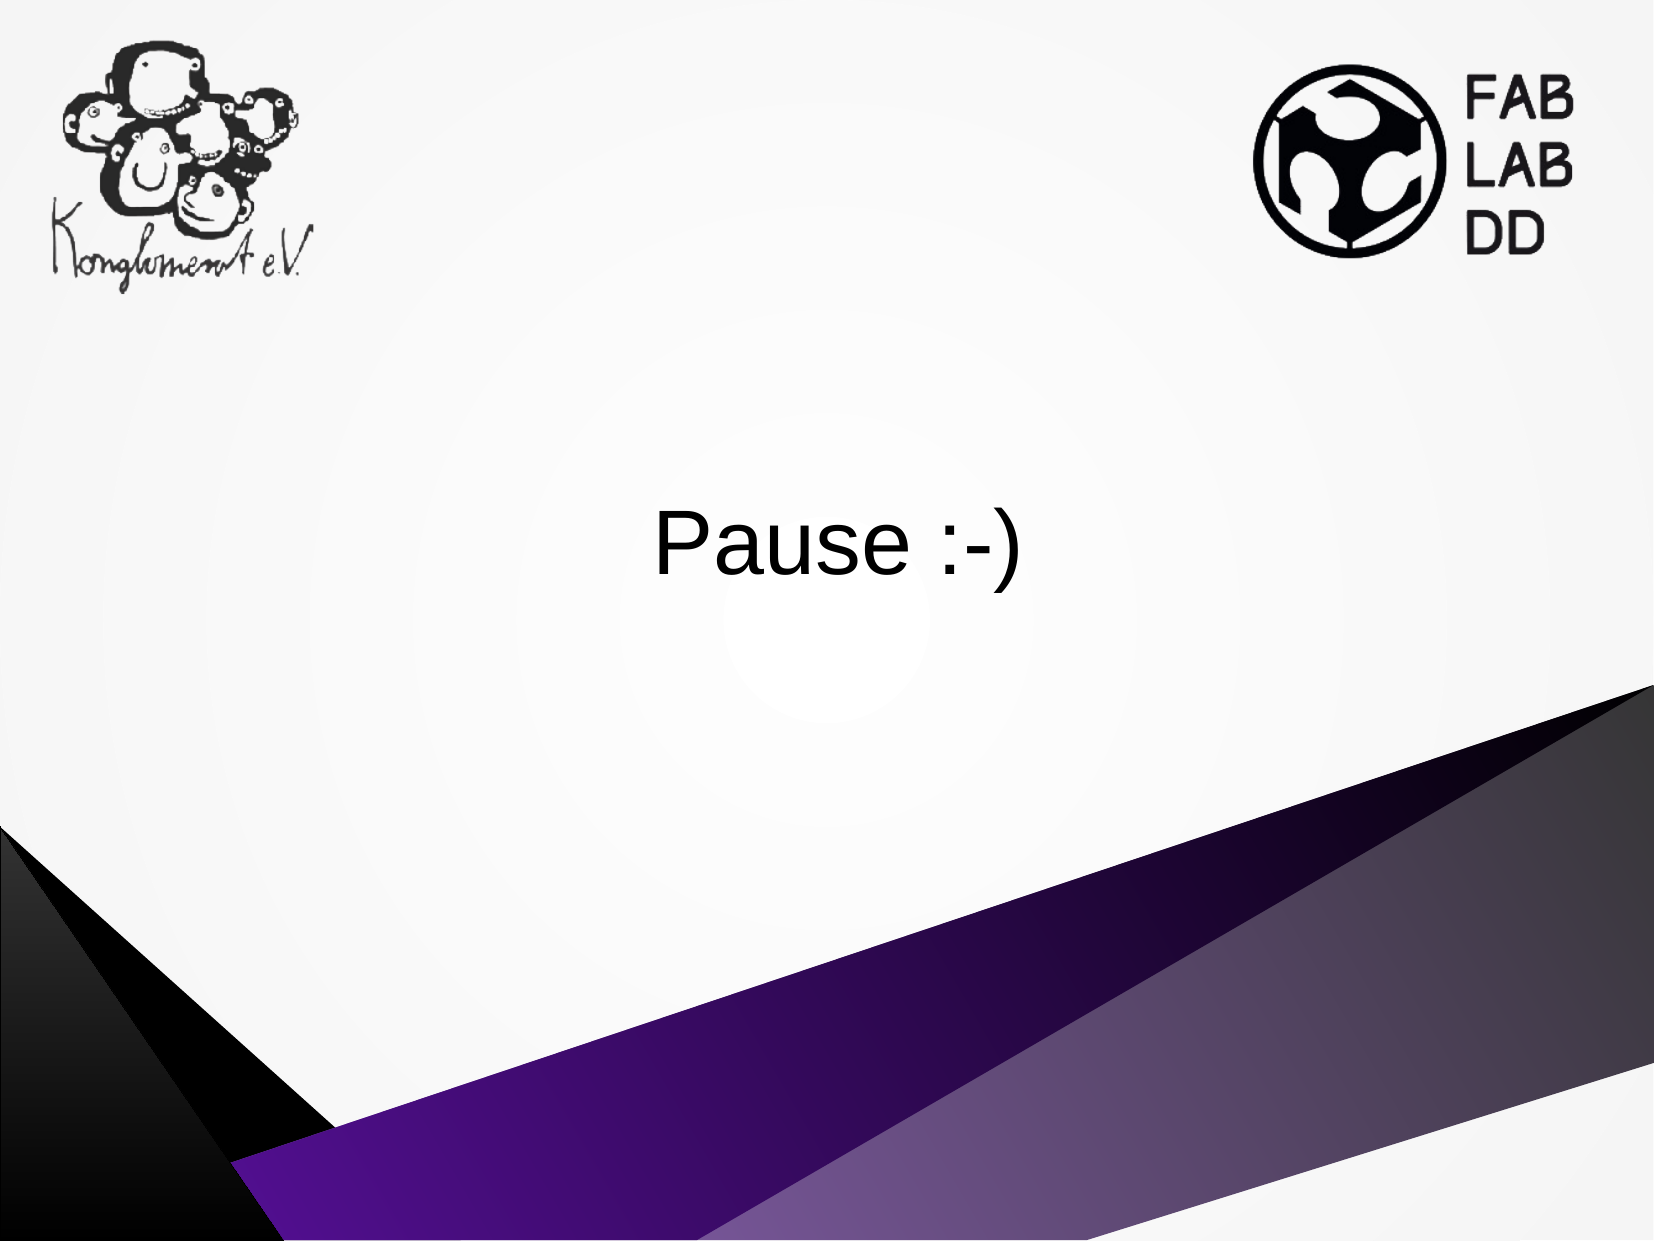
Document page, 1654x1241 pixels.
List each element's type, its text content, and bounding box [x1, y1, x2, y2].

picture [21, 0, 331, 298]
title Pause :-) [94, 439, 1583, 647]
picture [1221, 27, 1607, 296]
